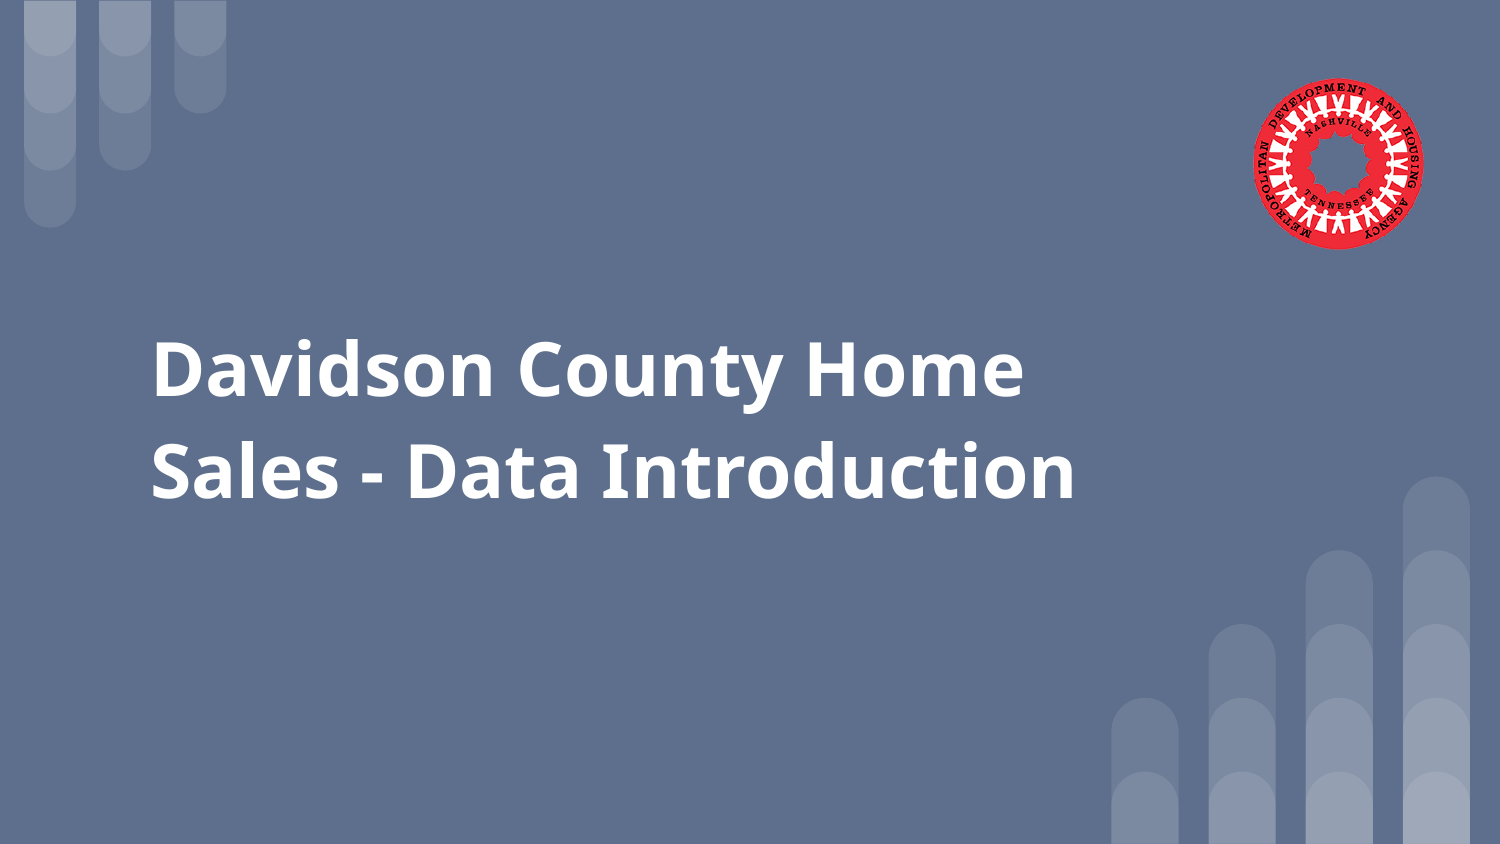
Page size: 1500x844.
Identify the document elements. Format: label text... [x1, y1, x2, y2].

picture [1185, 76, 1491, 251]
title Davidson County Home Sales - Data Introduction [135, 264, 1097, 572]
